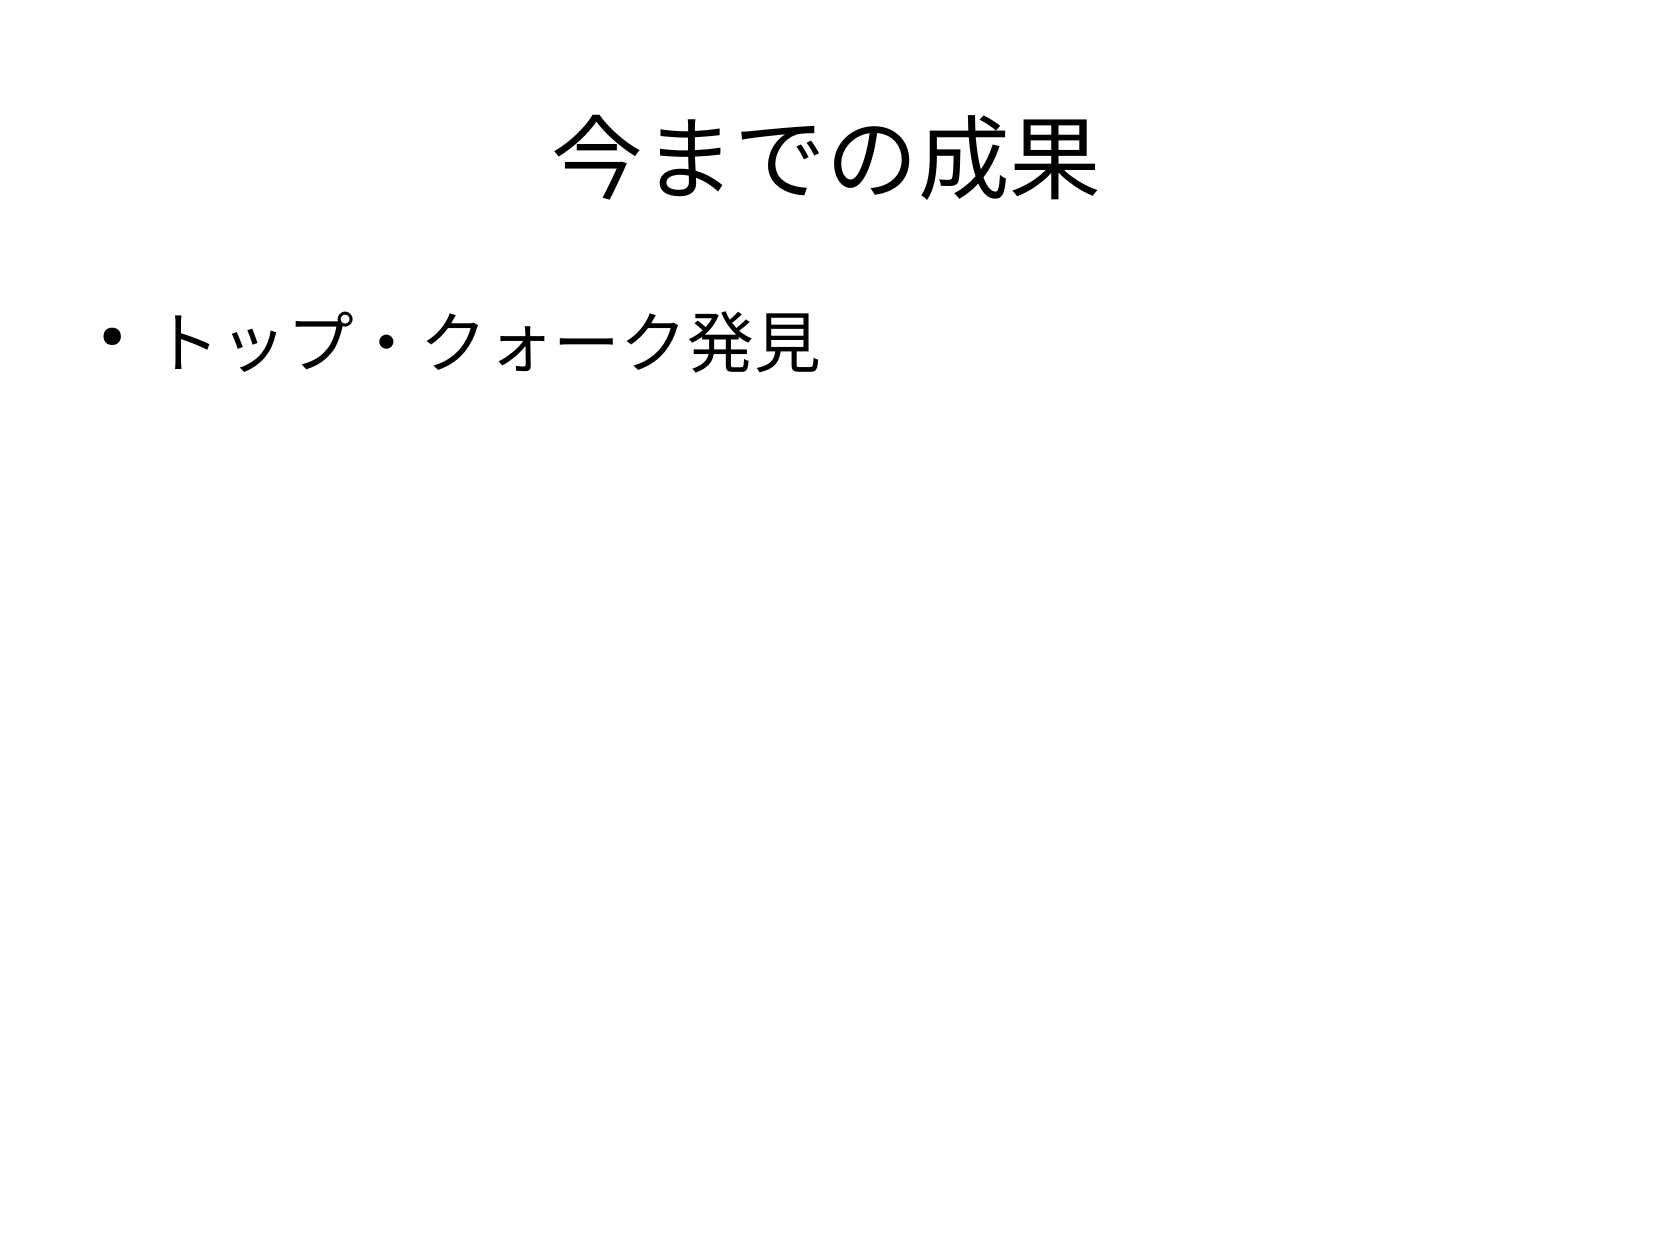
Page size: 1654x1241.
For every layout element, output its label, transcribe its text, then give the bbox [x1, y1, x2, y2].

list トップ・クォーク発見 [82, 290, 1571, 1010]
title 今までの成果 [82, 49, 1571, 257]
